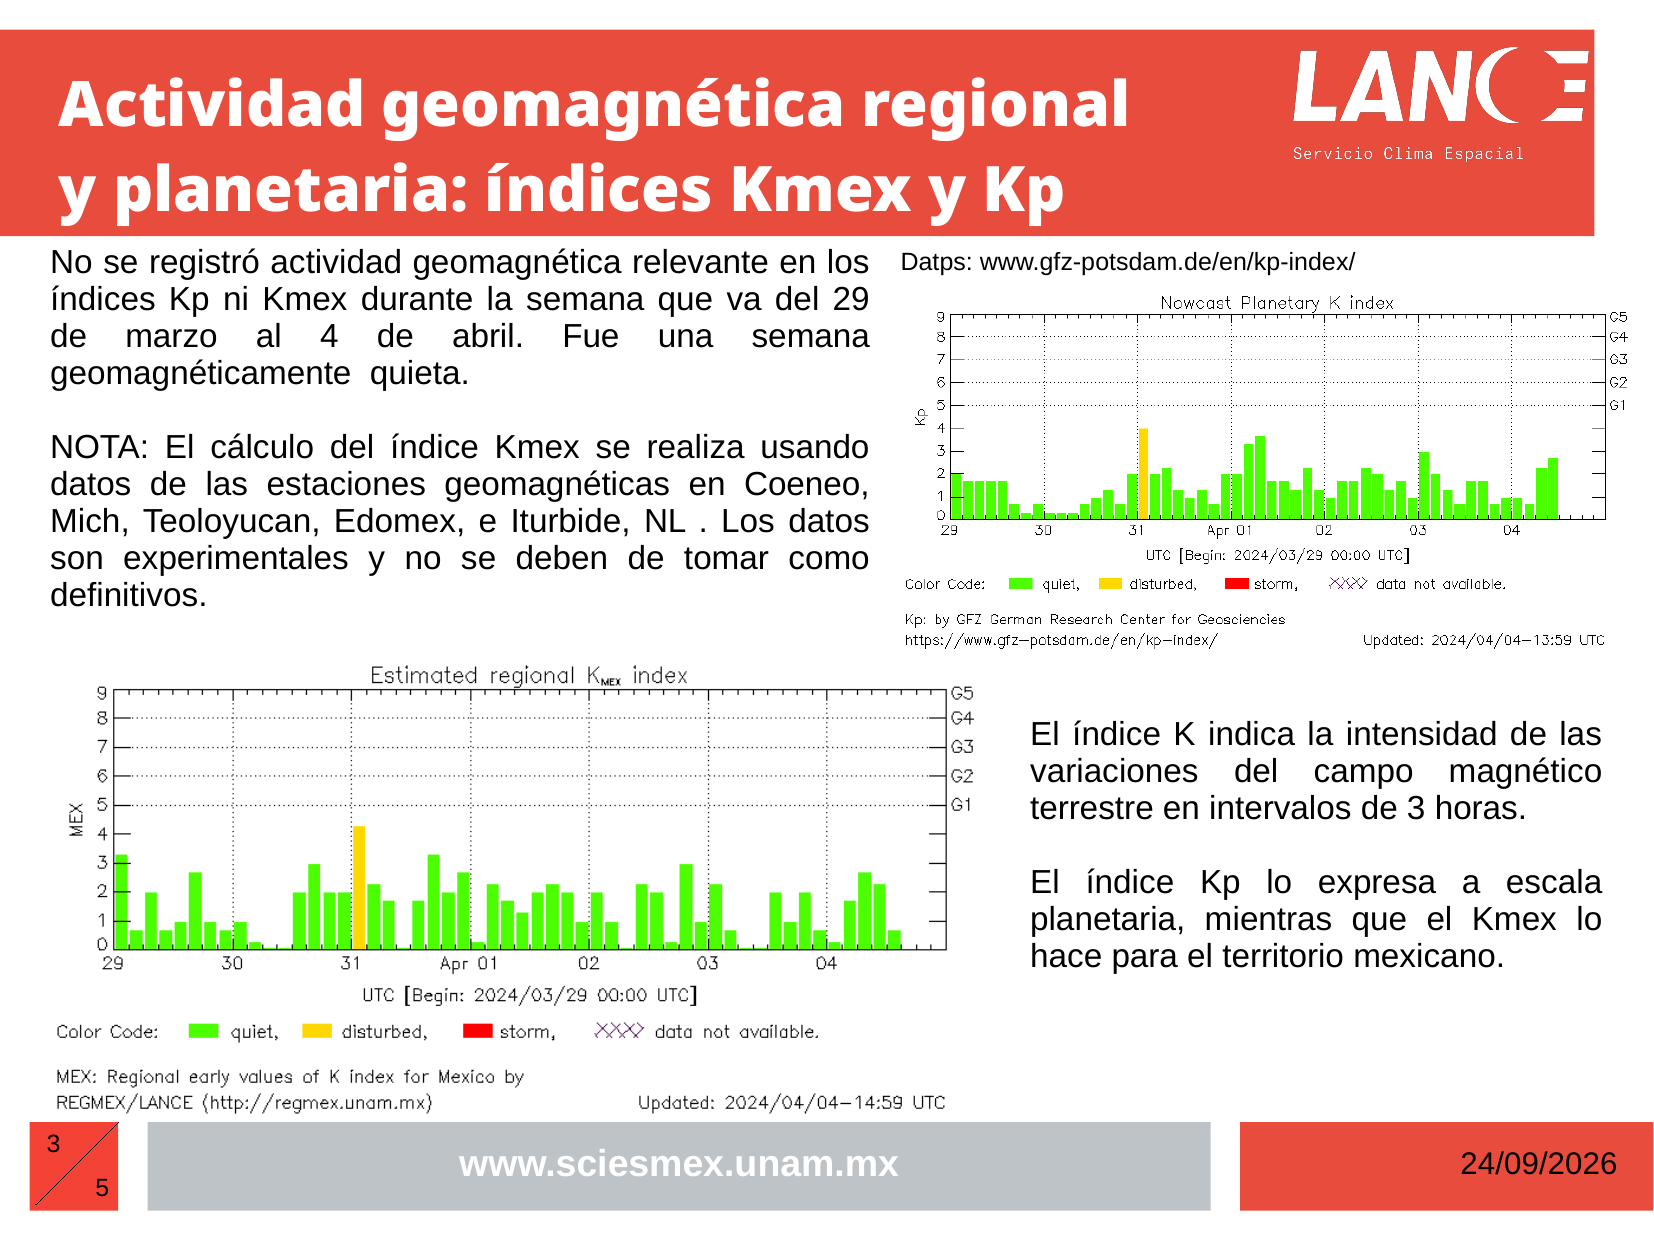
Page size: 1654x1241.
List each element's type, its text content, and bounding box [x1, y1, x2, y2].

picture [1293, 47, 1589, 162]
text_box Datps: www.gfz-potsdam.de/en/kp-index/ [886, 240, 1654, 284]
text_box www.sciesmex.unam.mx [153, 1122, 1205, 1205]
title Actividad geomagnética regional y planetaria: índices Kmex y Kp [59, 59, 1312, 207]
text_box El índice K indica la intensidad de las variaciones del campo magnético terrestre en intervalos de 3 horas. El índice Kp lo expresa a escala planetaria, mientras que el Kmex lo hace para el territorio mexicano. [1015, 707, 1619, 1052]
text_box 5 [35, 1151, 125, 1209]
picture [47, 277, 1642, 1116]
text_box No se registró actividad geomagnética relevante en los índices Kp ni Kmex durante la semana que va del 29 de marzo al 4 de abril. Fue una semana geomagnéticamente quieta. NOTA: El cálculo del índice Kmex se realiza usando datos de las estaciones geomagnéticas en Coeneo, Mich, Teoloyucan, Edomex, e Iturbide, NL . Los datos son experimentales y no se deben de tomar como definitivos. [35, 236, 886, 733]
text_box <número> [31, 1122, 176, 1170]
text_box 04/04/2024 [1424, 1122, 1654, 1205]
